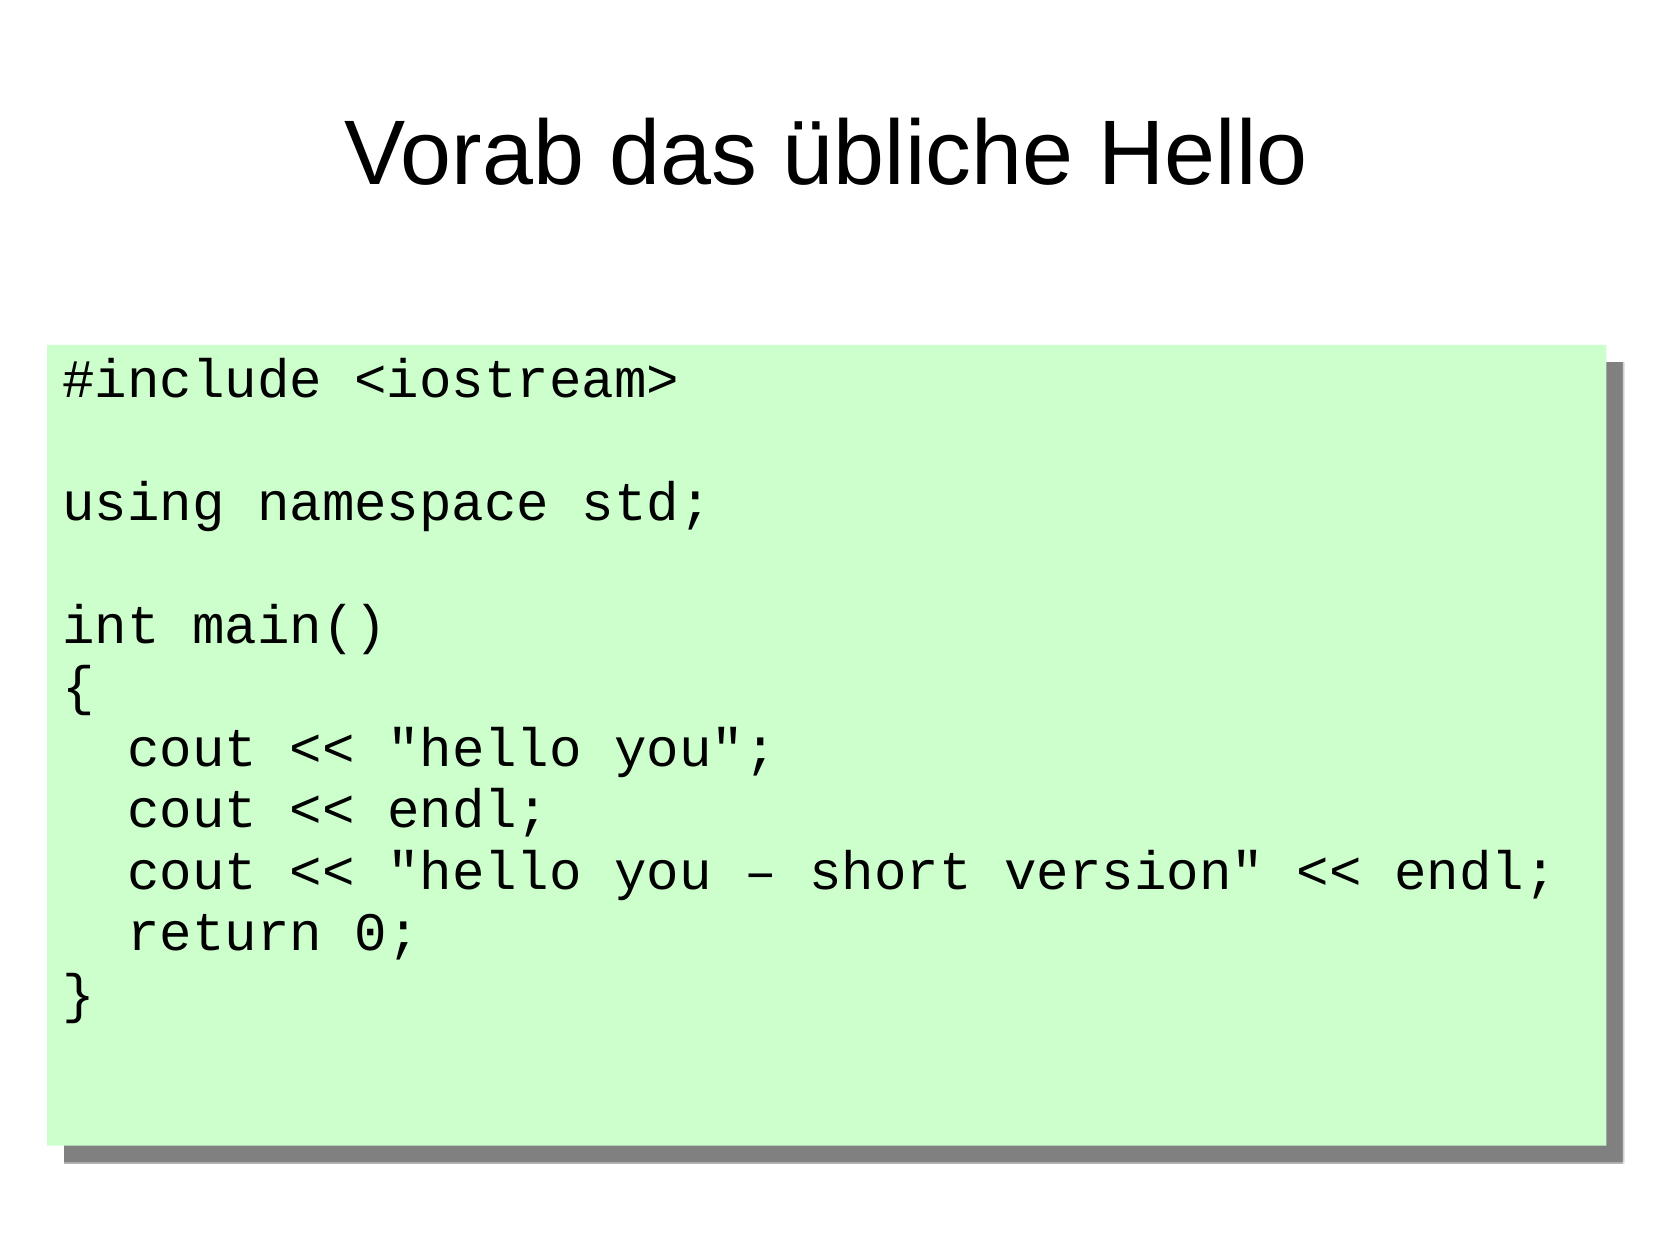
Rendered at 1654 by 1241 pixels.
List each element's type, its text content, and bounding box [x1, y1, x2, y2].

text_box #include <iostream> using namespace std; int main() { cout << "hello you"; cout << endl; cout << "hello you – short version" << endl; return 0; } [47, 344, 1607, 1146]
title Vorab das übliche Hello [82, 49, 1571, 257]
